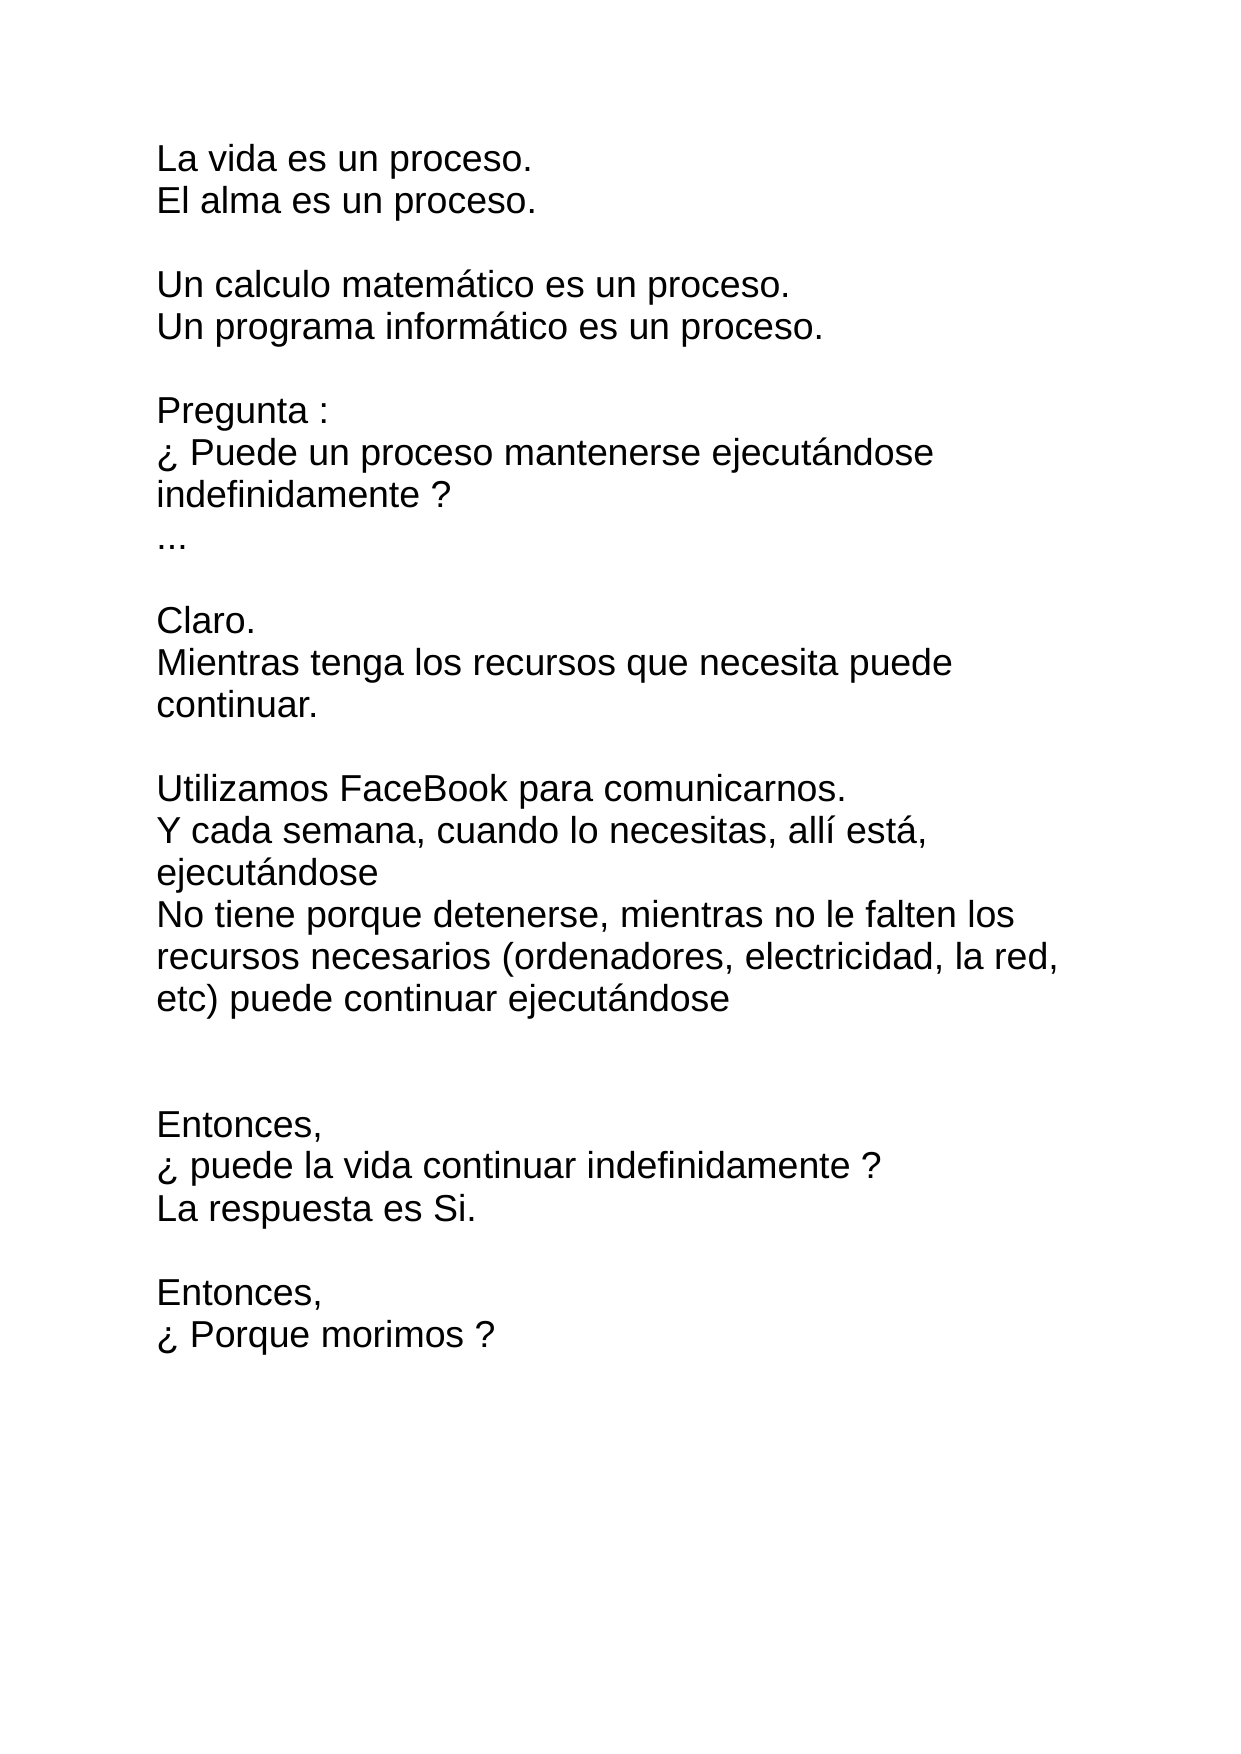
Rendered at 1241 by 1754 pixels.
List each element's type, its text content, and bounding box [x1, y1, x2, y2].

text_box La vida es un proceso. El alma es un proceso. Un calculo matemático es un proceso. Un programa informático es un proceso. Pregunta : ¿ Puede un proceso mantenerse ejecutándose indefinidamente ? ... Claro. Mientras tenga los recursos que necesita puede continuar. Utilizamos FaceBook para comunicarnos. Y cada semana, cuando lo necesitas, allí está, ejecutándose No tiene porque detenerse, mientras no le falten los recursos necesarios (ordenadores, electricidad, la red, etc) puede continuar ejecutándose Entonces, ¿ puede la vida continuar indefinidamente ? La respuesta es Si. Entonces, ¿ Porque morimos ? [141, 129, 1087, 1405]
